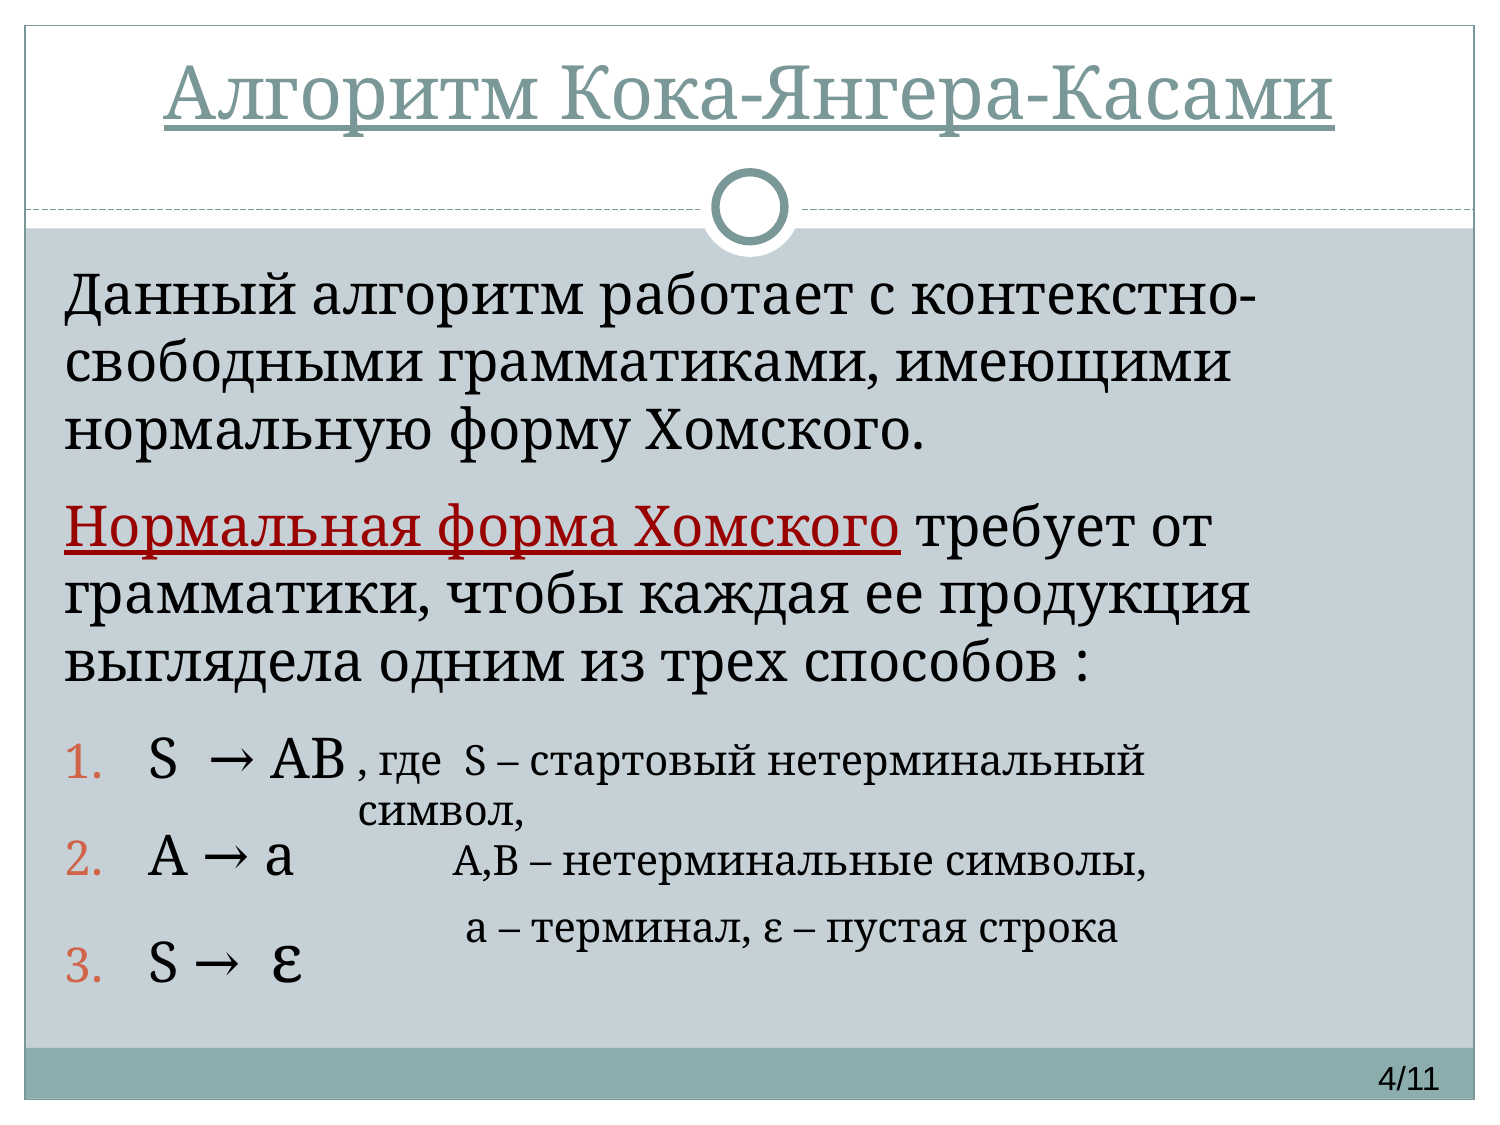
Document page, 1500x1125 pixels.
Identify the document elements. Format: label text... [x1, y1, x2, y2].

text_box <номер>/11 [1370, 1053, 1500, 1125]
list Данный алгоритм работает с контекстно-свободными грамматиками, имеющими нормальную форму Хомского. Нормальная форма Хомского требует от грамматики, чтобы каждая ее продукция выглядела одним из трех способов : S → AB A → a S → ε [49, 250, 1445, 1001]
title , где S – стартовый нетерминальный символ, A,B – нетерминальные символы, а – терминал, ε – пустая строка [342, 726, 1312, 951]
title Алгоритм Кока-Янгера-Касами [49, 37, 1450, 162]
